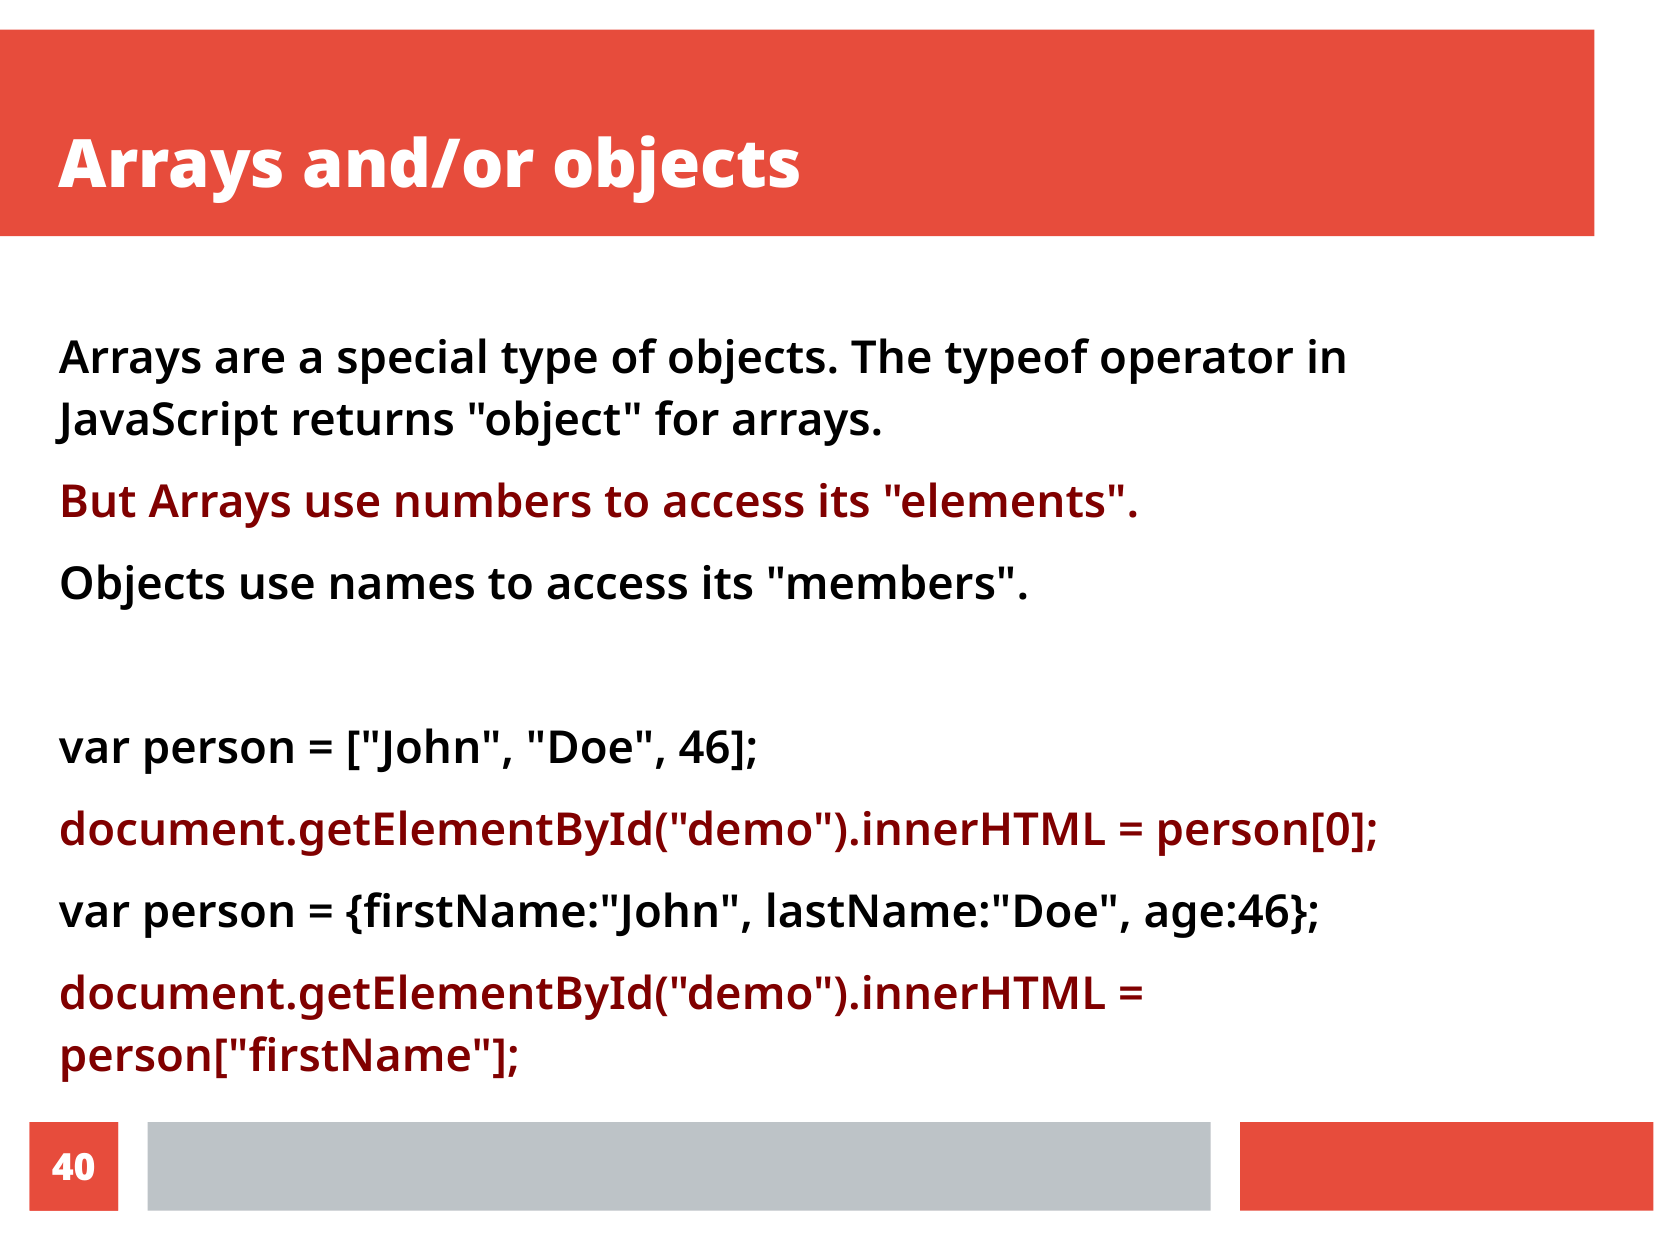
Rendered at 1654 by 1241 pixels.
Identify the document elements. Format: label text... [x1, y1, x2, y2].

list Arrays are a special type of objects. The typeof operator in JavaScript returns "object" for arrays. But Arrays use numbers to access its "elements". Objects use names to access its "members". var person = ["John", "Doe", 46]; document.getElementById("demo").innerHTML = person[0]; var person = {firstName:"John", lastName:"Doe", age:46}; document.getElementById("demo").innerHTML = person["firstName"]; [59, 324, 1565, 1093]
title Arrays and/or objects [59, 59, 1595, 207]
